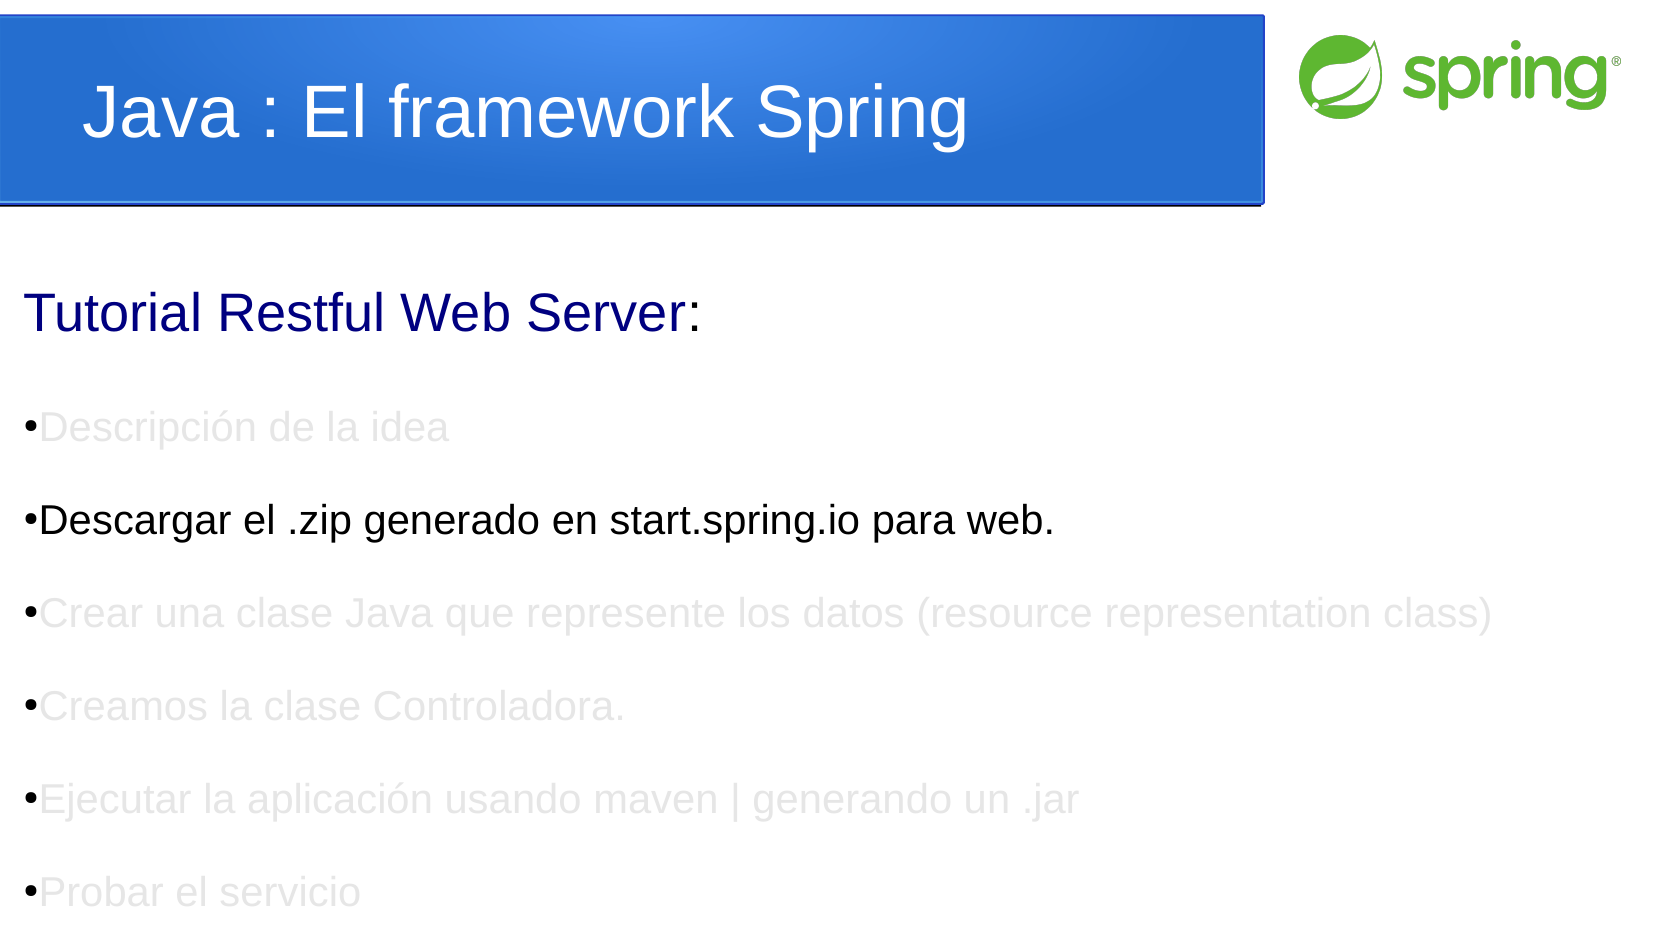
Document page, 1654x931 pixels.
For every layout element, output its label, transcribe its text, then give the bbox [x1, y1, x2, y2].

title Java : El framework Spring [82, 35, 1235, 184]
subtitle Tutorial Restful Web Server: Descripción de la idea Descargar el .zip generado en start.spring.io para web. Crear una clase Java que represente los datos (resource representation class) Creamos la clase Controladora. Ejecutar la aplicación usando maven | generando un .jar Probar el servicio [23, 184, 1642, 931]
picture [1299, 35, 1621, 119]
